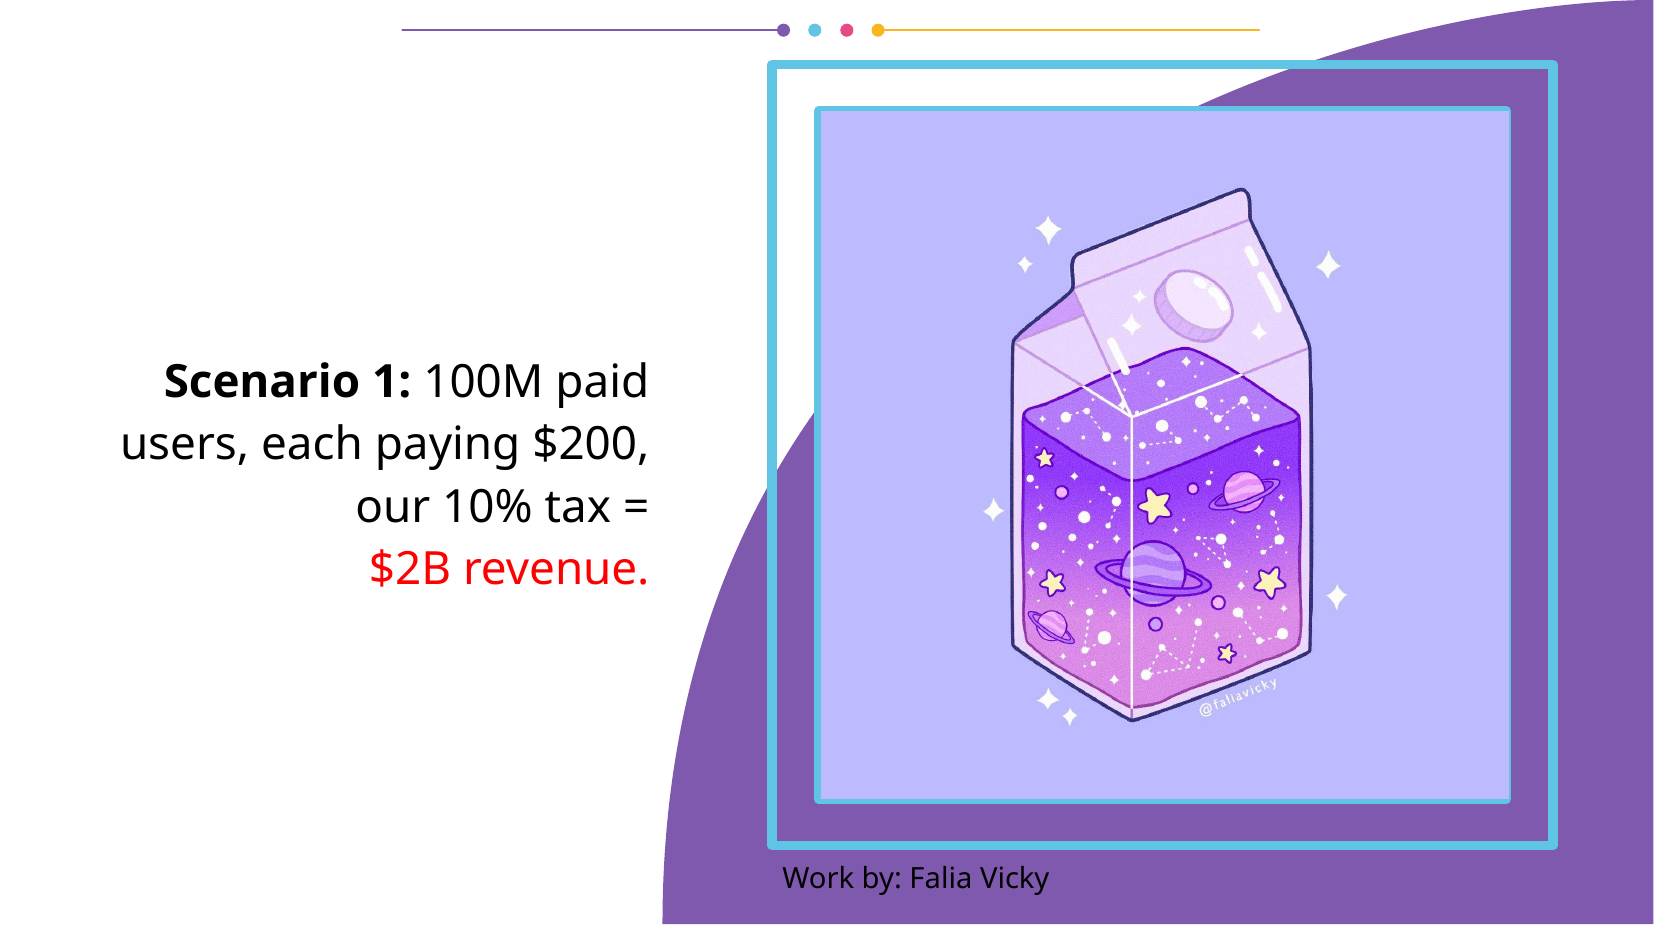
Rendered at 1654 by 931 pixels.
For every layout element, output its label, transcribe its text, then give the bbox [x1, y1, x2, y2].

text_box [820, 111, 1509, 800]
text_box Work by: Falia Vicky [767, 849, 1066, 905]
title Scenario 1: 100M paid users, each paying $200, our 10% tax = $2B revenue. [69, 64, 650, 882]
